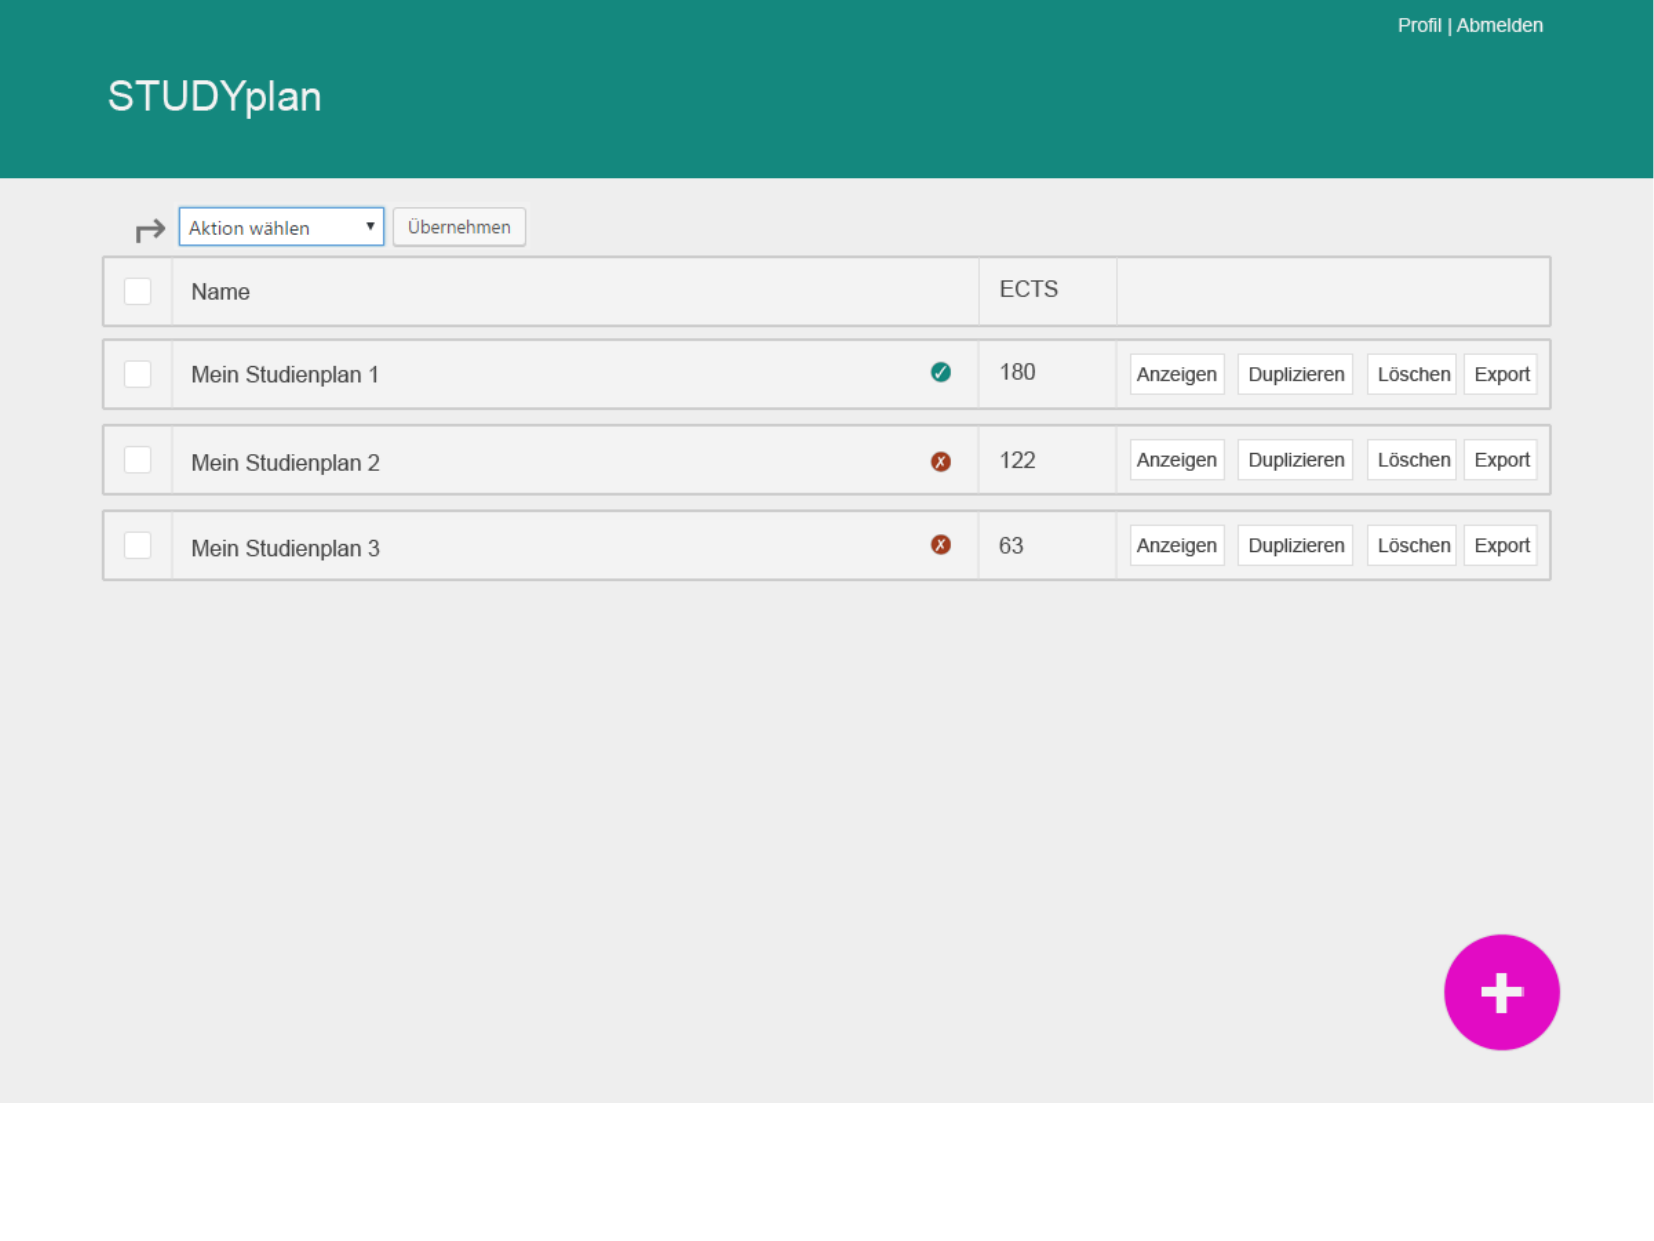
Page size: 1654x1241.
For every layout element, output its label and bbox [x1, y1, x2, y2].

picture [0, 0, 1654, 1103]
